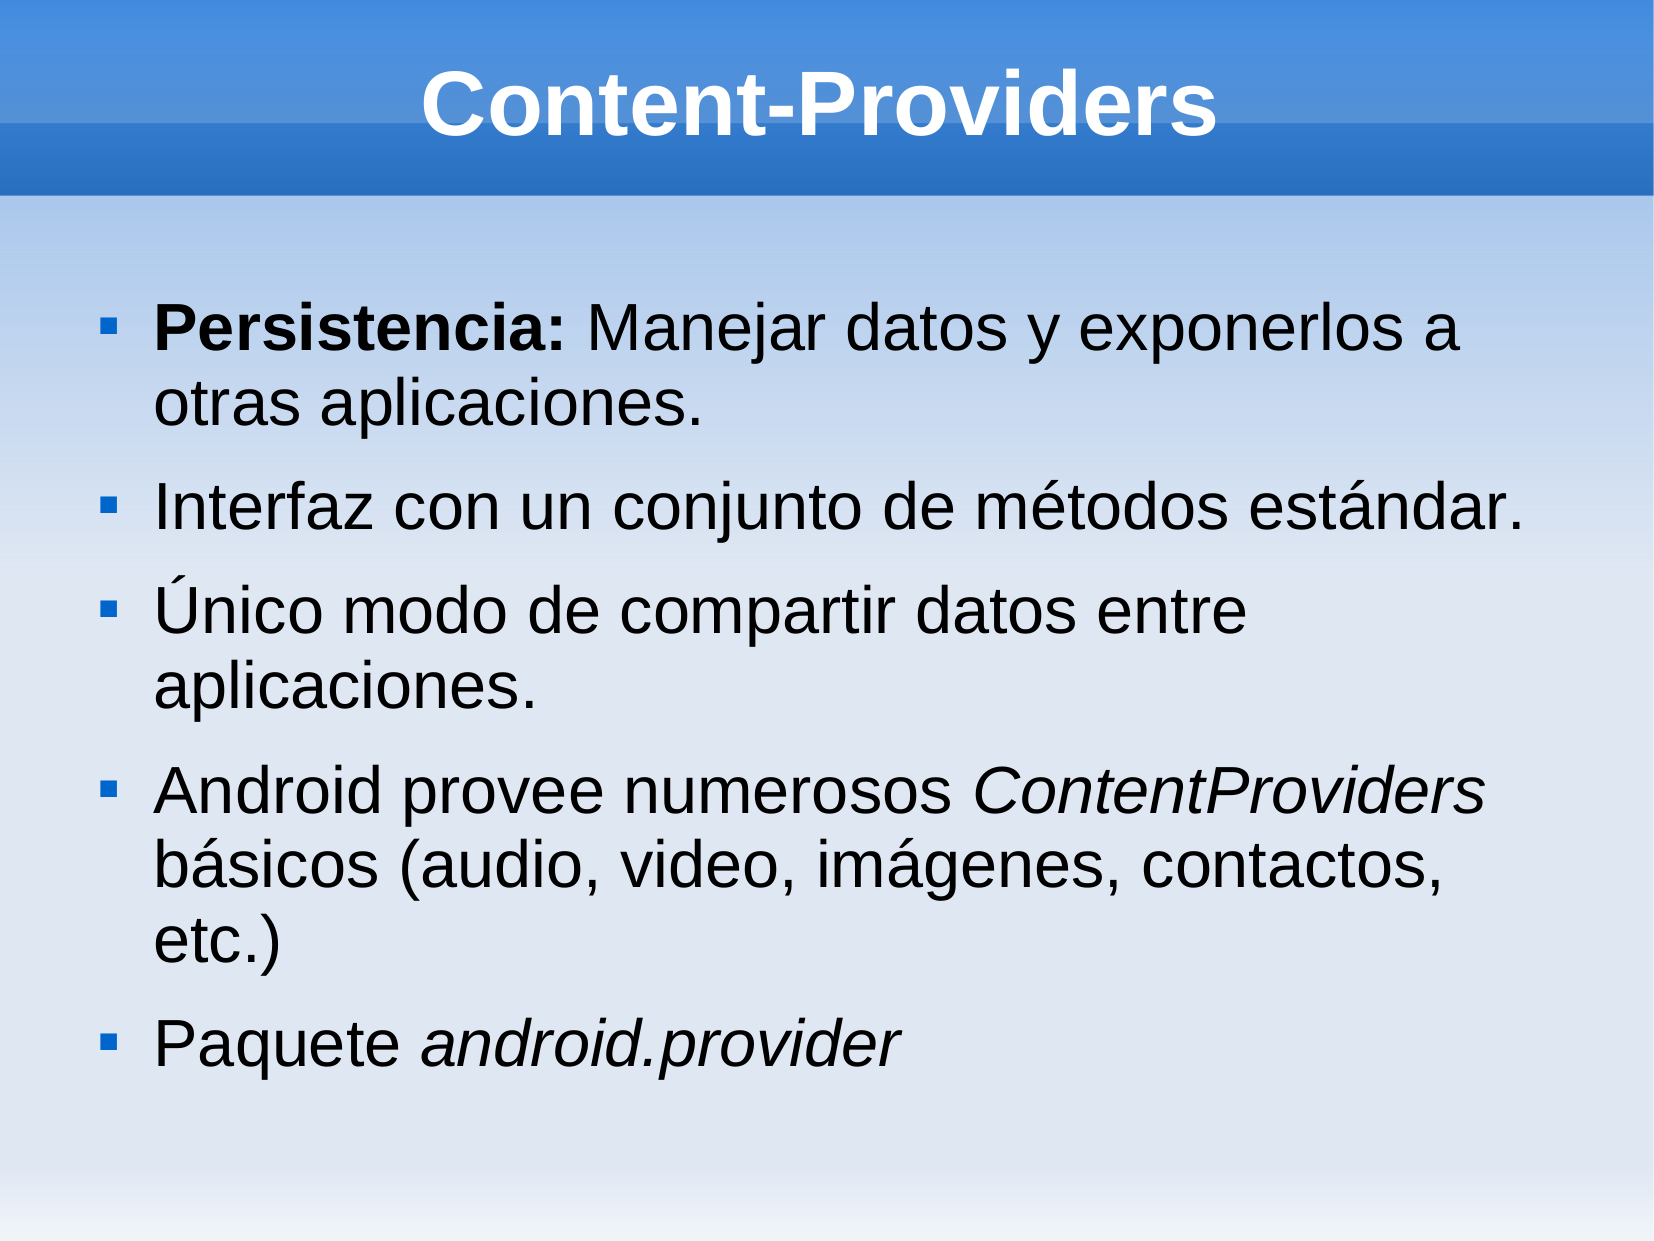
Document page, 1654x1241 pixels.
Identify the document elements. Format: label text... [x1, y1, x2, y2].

title Content-Providers [76, 0, 1565, 208]
list Persistencia: Manejar datos y exponerlos a otras aplicaciones. Interfaz con un conjunto de métodos estándar. Único modo de compartir datos entre aplicaciones. Android provee numerosos ContentProviders básicos (audio, video, imágenes, contactos, etc.) Paquete android.provider [82, 290, 1571, 1186]
picture [0, 0, 1654, 1241]
